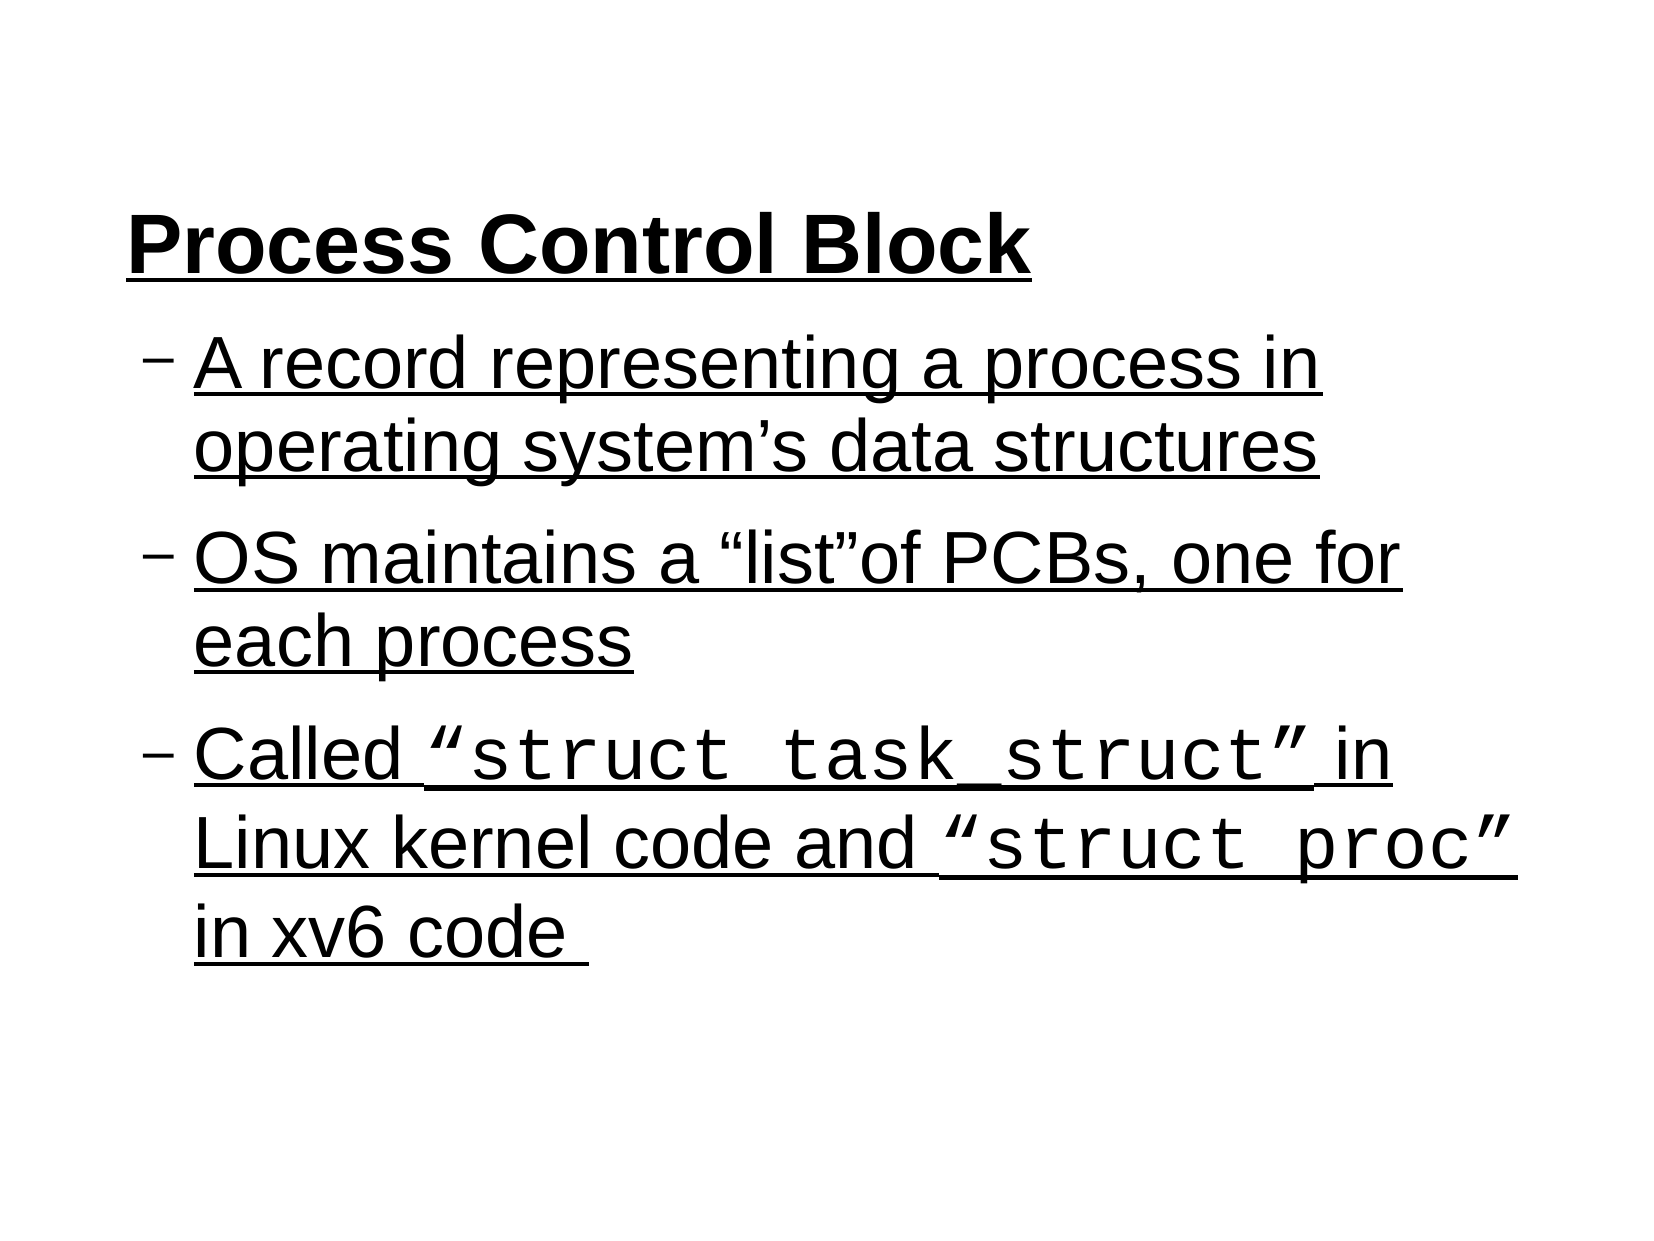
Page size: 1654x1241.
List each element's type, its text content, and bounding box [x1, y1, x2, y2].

list Process Control Block A record representing a process in operating system’s data structures OS maintains a “list”of PCBs, one for each process Called “struct task_struct” in Linux kernel code and “struct proc” in xv6 code [59, 196, 1571, 981]
